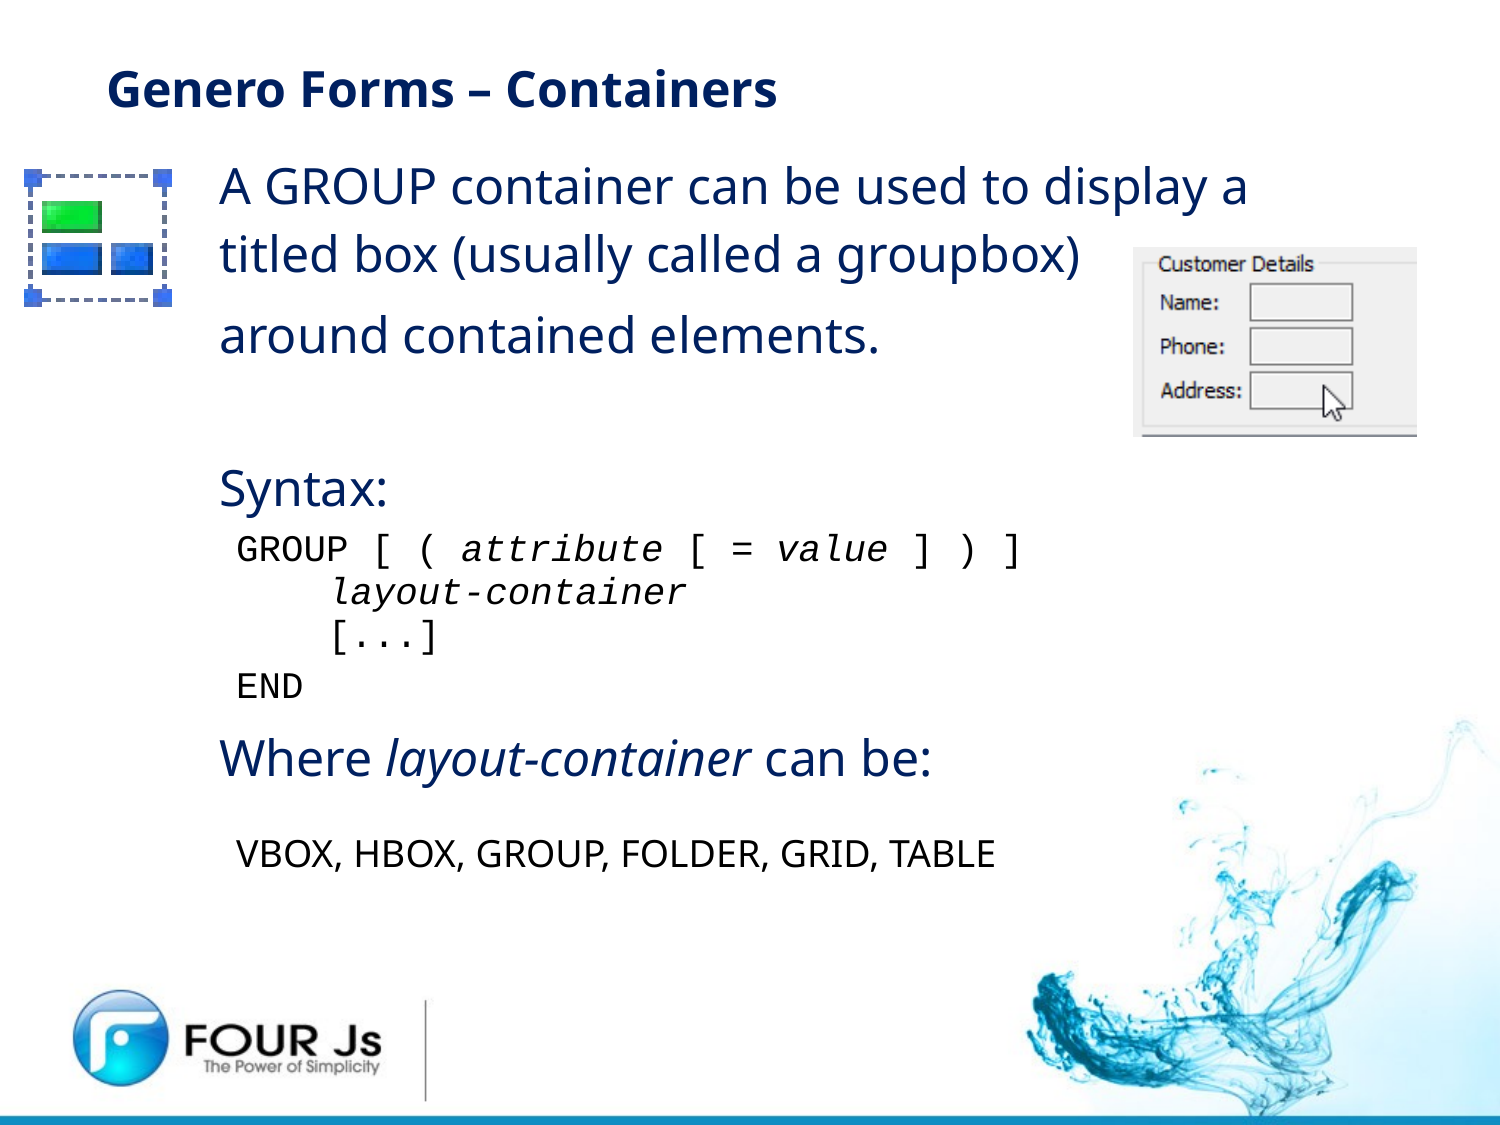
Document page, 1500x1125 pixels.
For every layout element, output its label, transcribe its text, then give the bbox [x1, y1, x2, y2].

picture [0, 0, 1500, 1122]
title Genero Forms – Containers [106, 35, 1388, 142]
text_box A GROUP container can be used to display a titled box (usually called a groupbox) around contained elements. Syntax: GROUP [ ( attribute [ = value ] ) ] layout-container [...] END Where layout-container can be: VBOX, HBOX, GROUP, FOLDER, GRID, TABLE [133, 143, 1359, 969]
